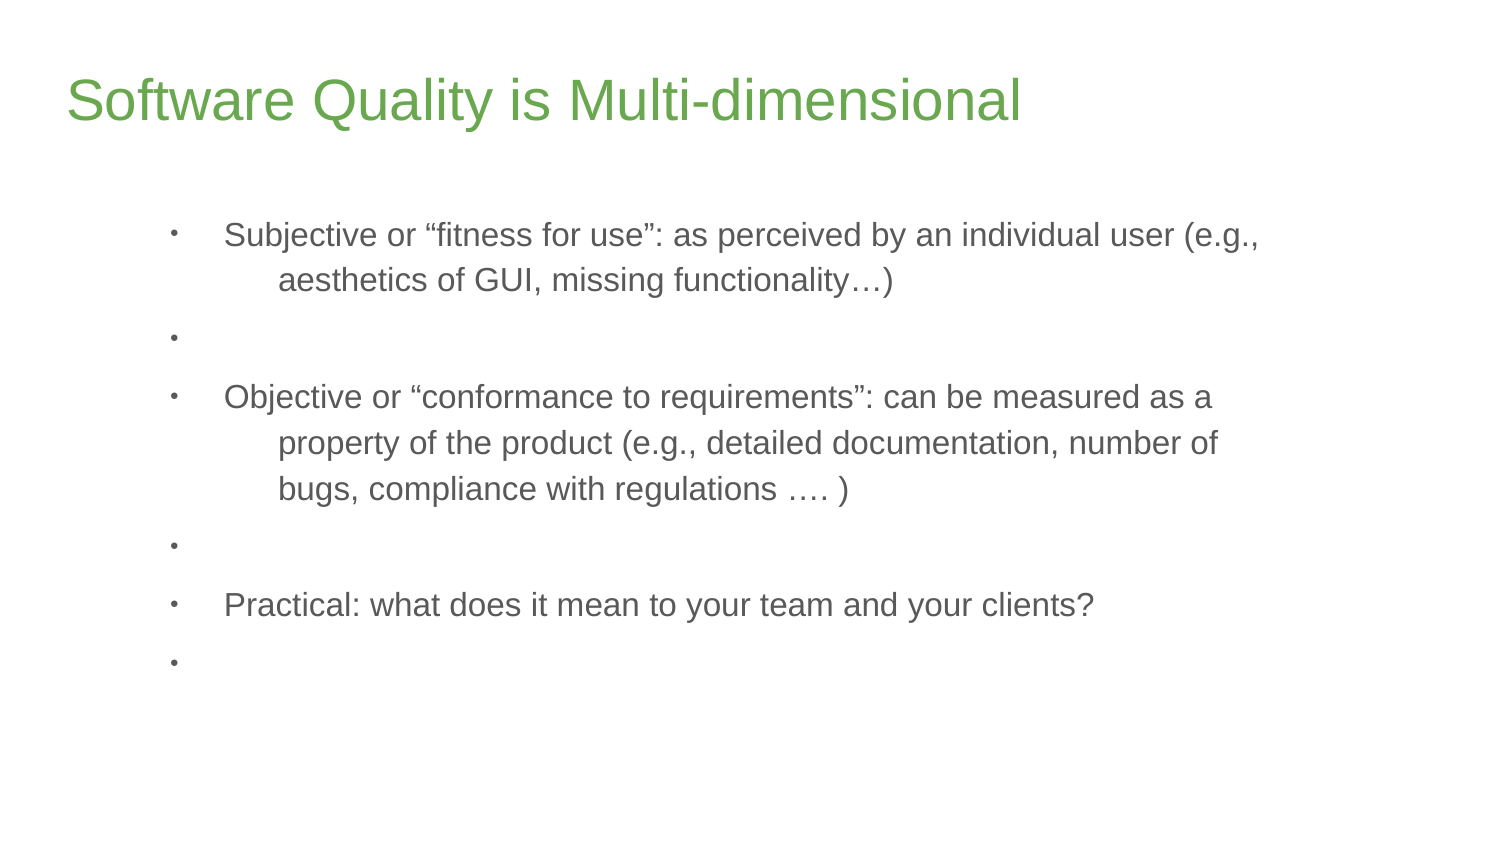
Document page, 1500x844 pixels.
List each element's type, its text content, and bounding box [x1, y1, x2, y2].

title Software Quality is Multi-dimensional [51, 47, 1449, 142]
list Subjective or “fitness for use”: as perceived by an individual user (e.g., aesthetics of GUI, missing functionality…) Objective or “conformance to requirements”: can be measured as a property of the product (e.g., detailed documentation, number of bugs, compliance with regulations …. ) Practical: what does it mean to your team and your clients? [113, 191, 1306, 751]
